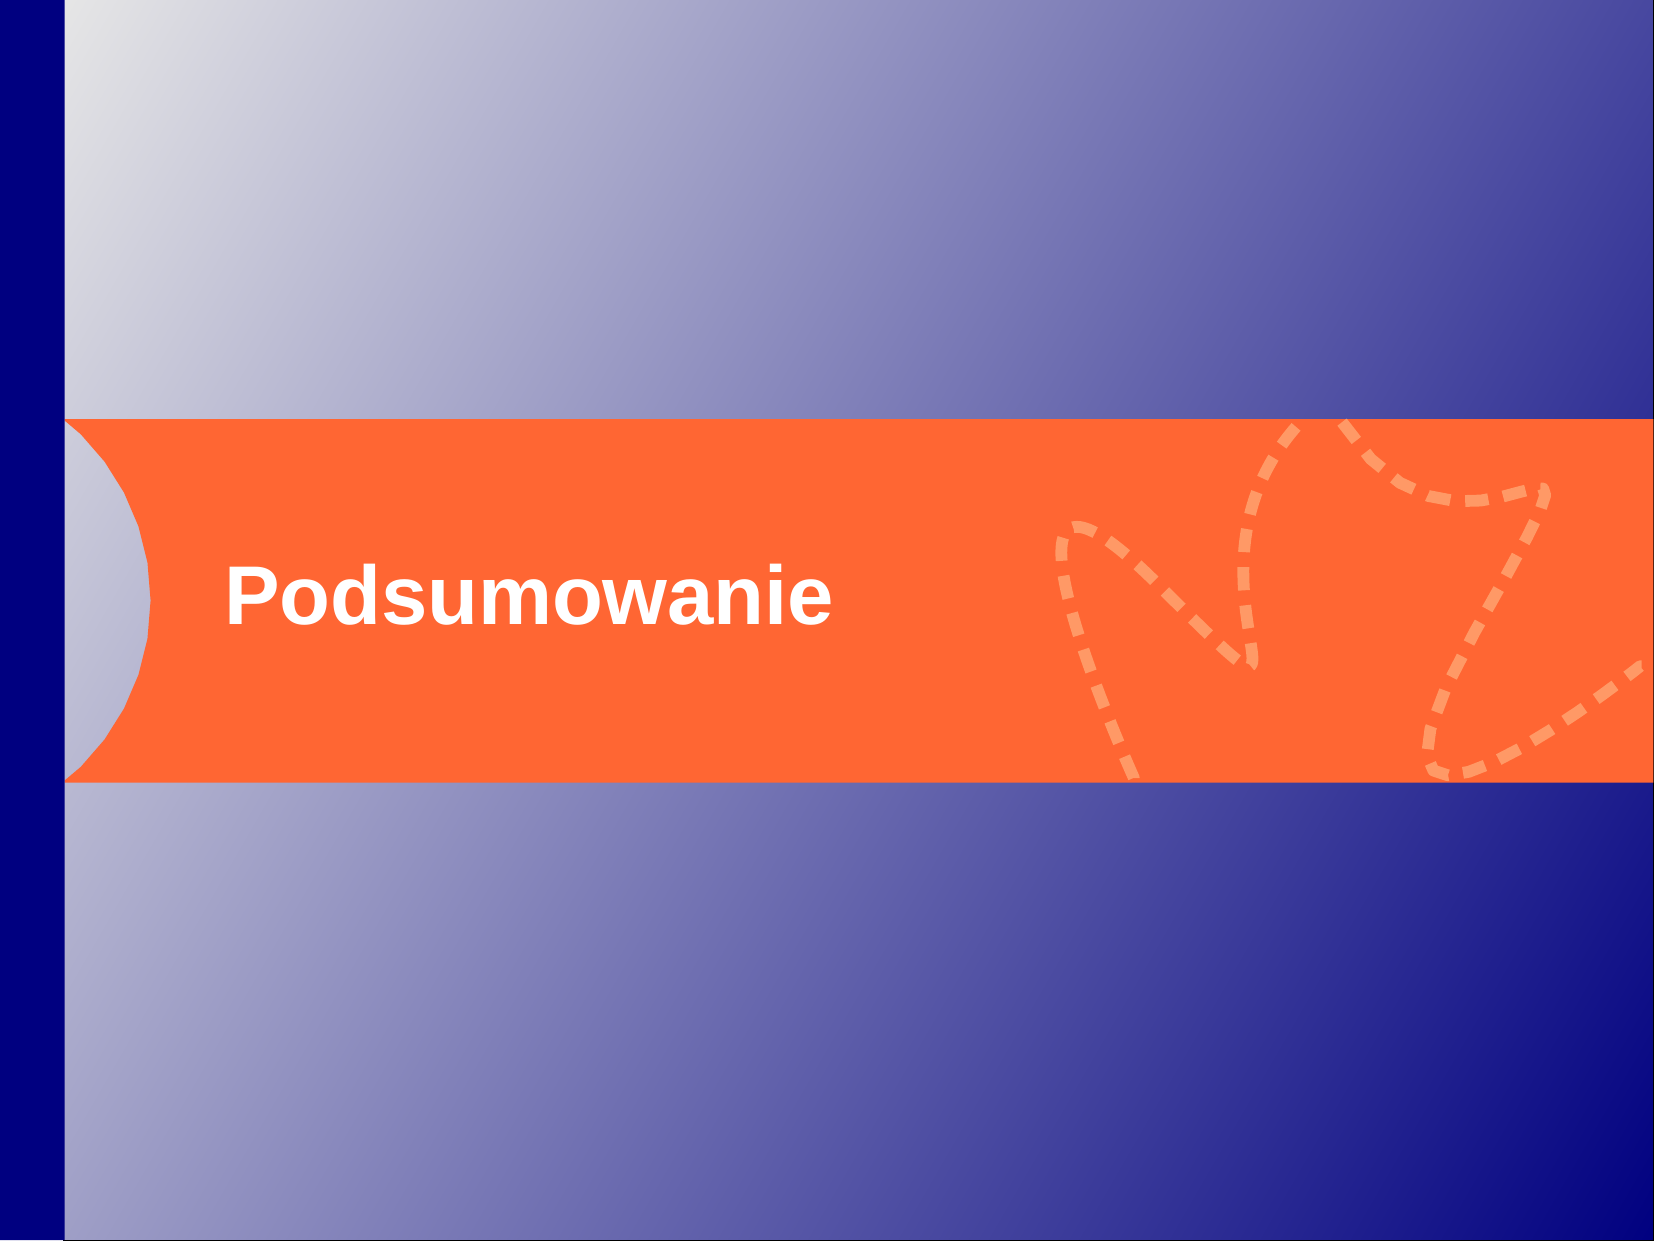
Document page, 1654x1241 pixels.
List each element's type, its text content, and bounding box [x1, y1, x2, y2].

title Podsumowanie [224, 497, 1093, 704]
